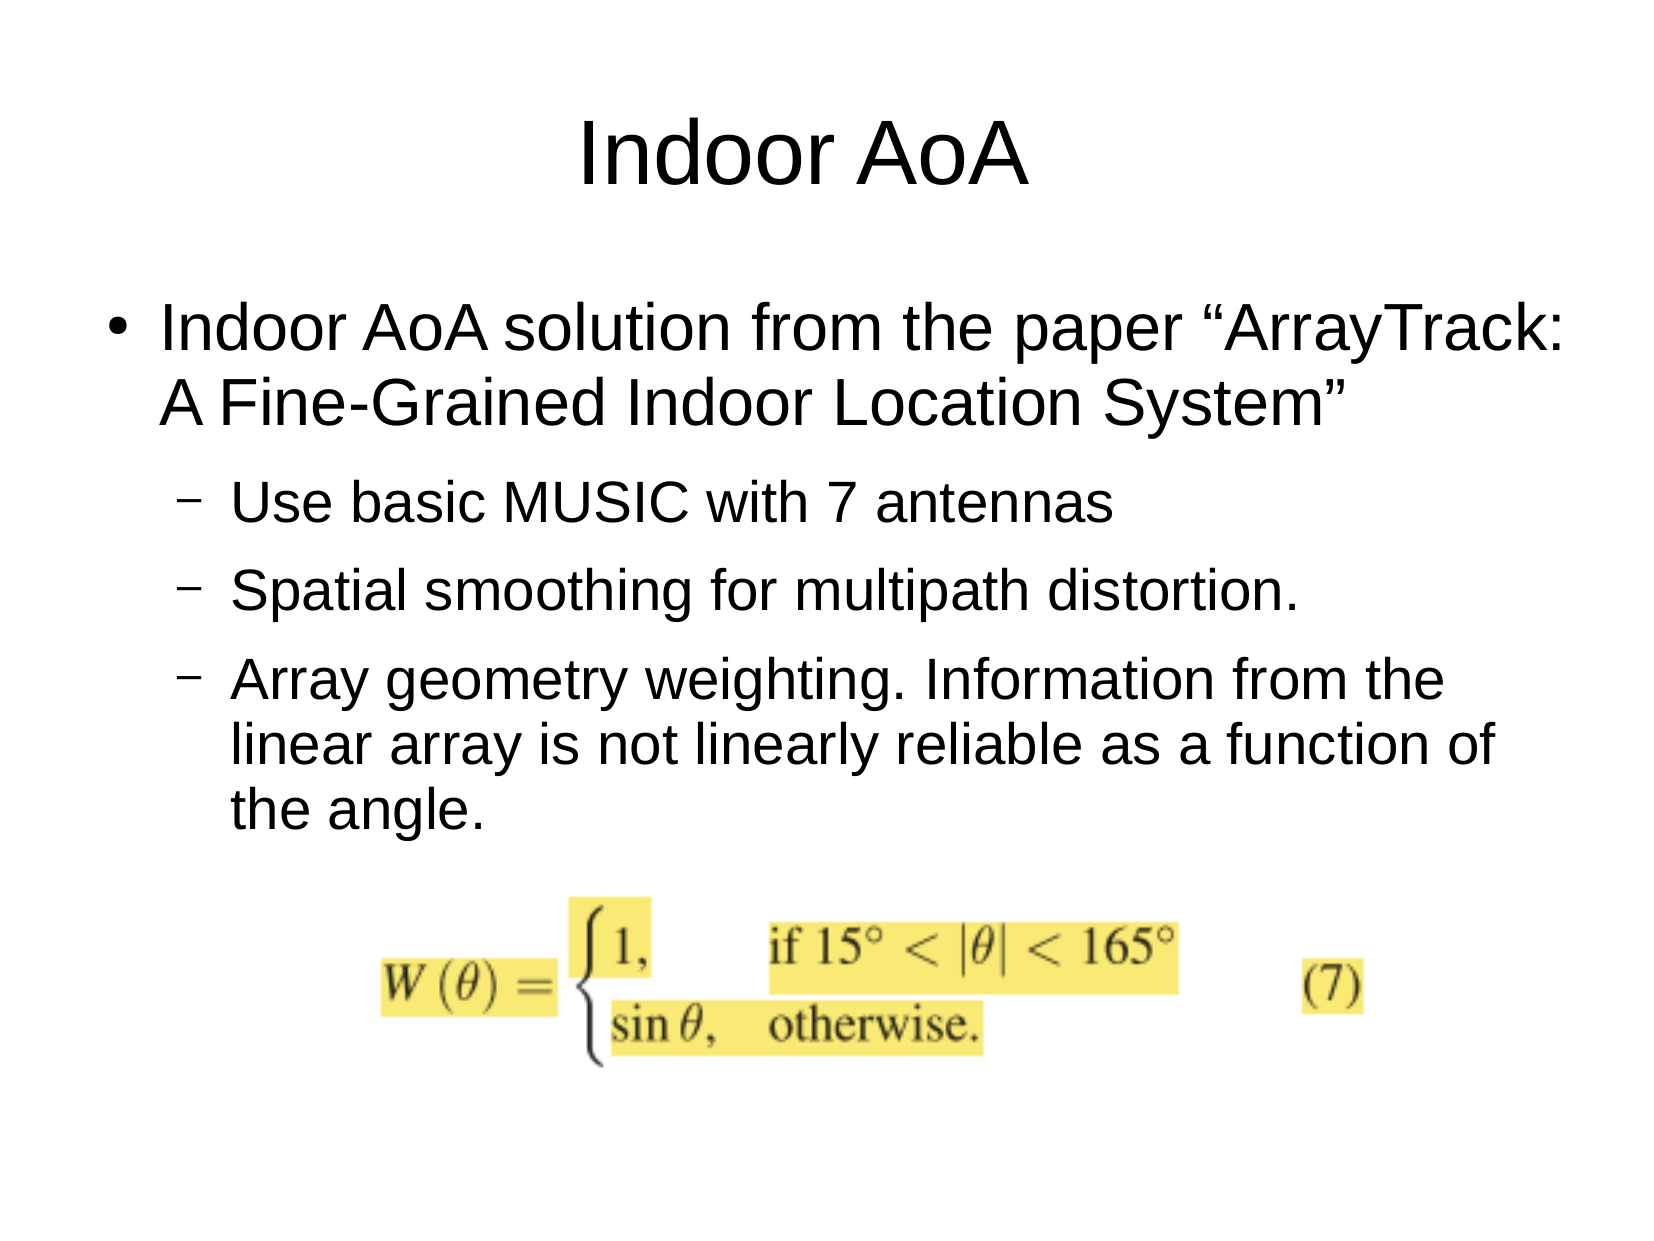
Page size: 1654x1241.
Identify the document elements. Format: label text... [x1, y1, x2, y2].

list Indoor AoA solution from the paper “ArrayTrack: A Fine-Grained Indoor Location System” Use basic MUSIC with 7 antennas Spatial smoothing for multipath distortion. Array geometry weighting. Information from the linear array is not linearly reliable as a function of the angle. [88, 290, 1577, 1010]
picture [240, 881, 1426, 1111]
title Indoor AoA [82, 49, 1571, 257]
